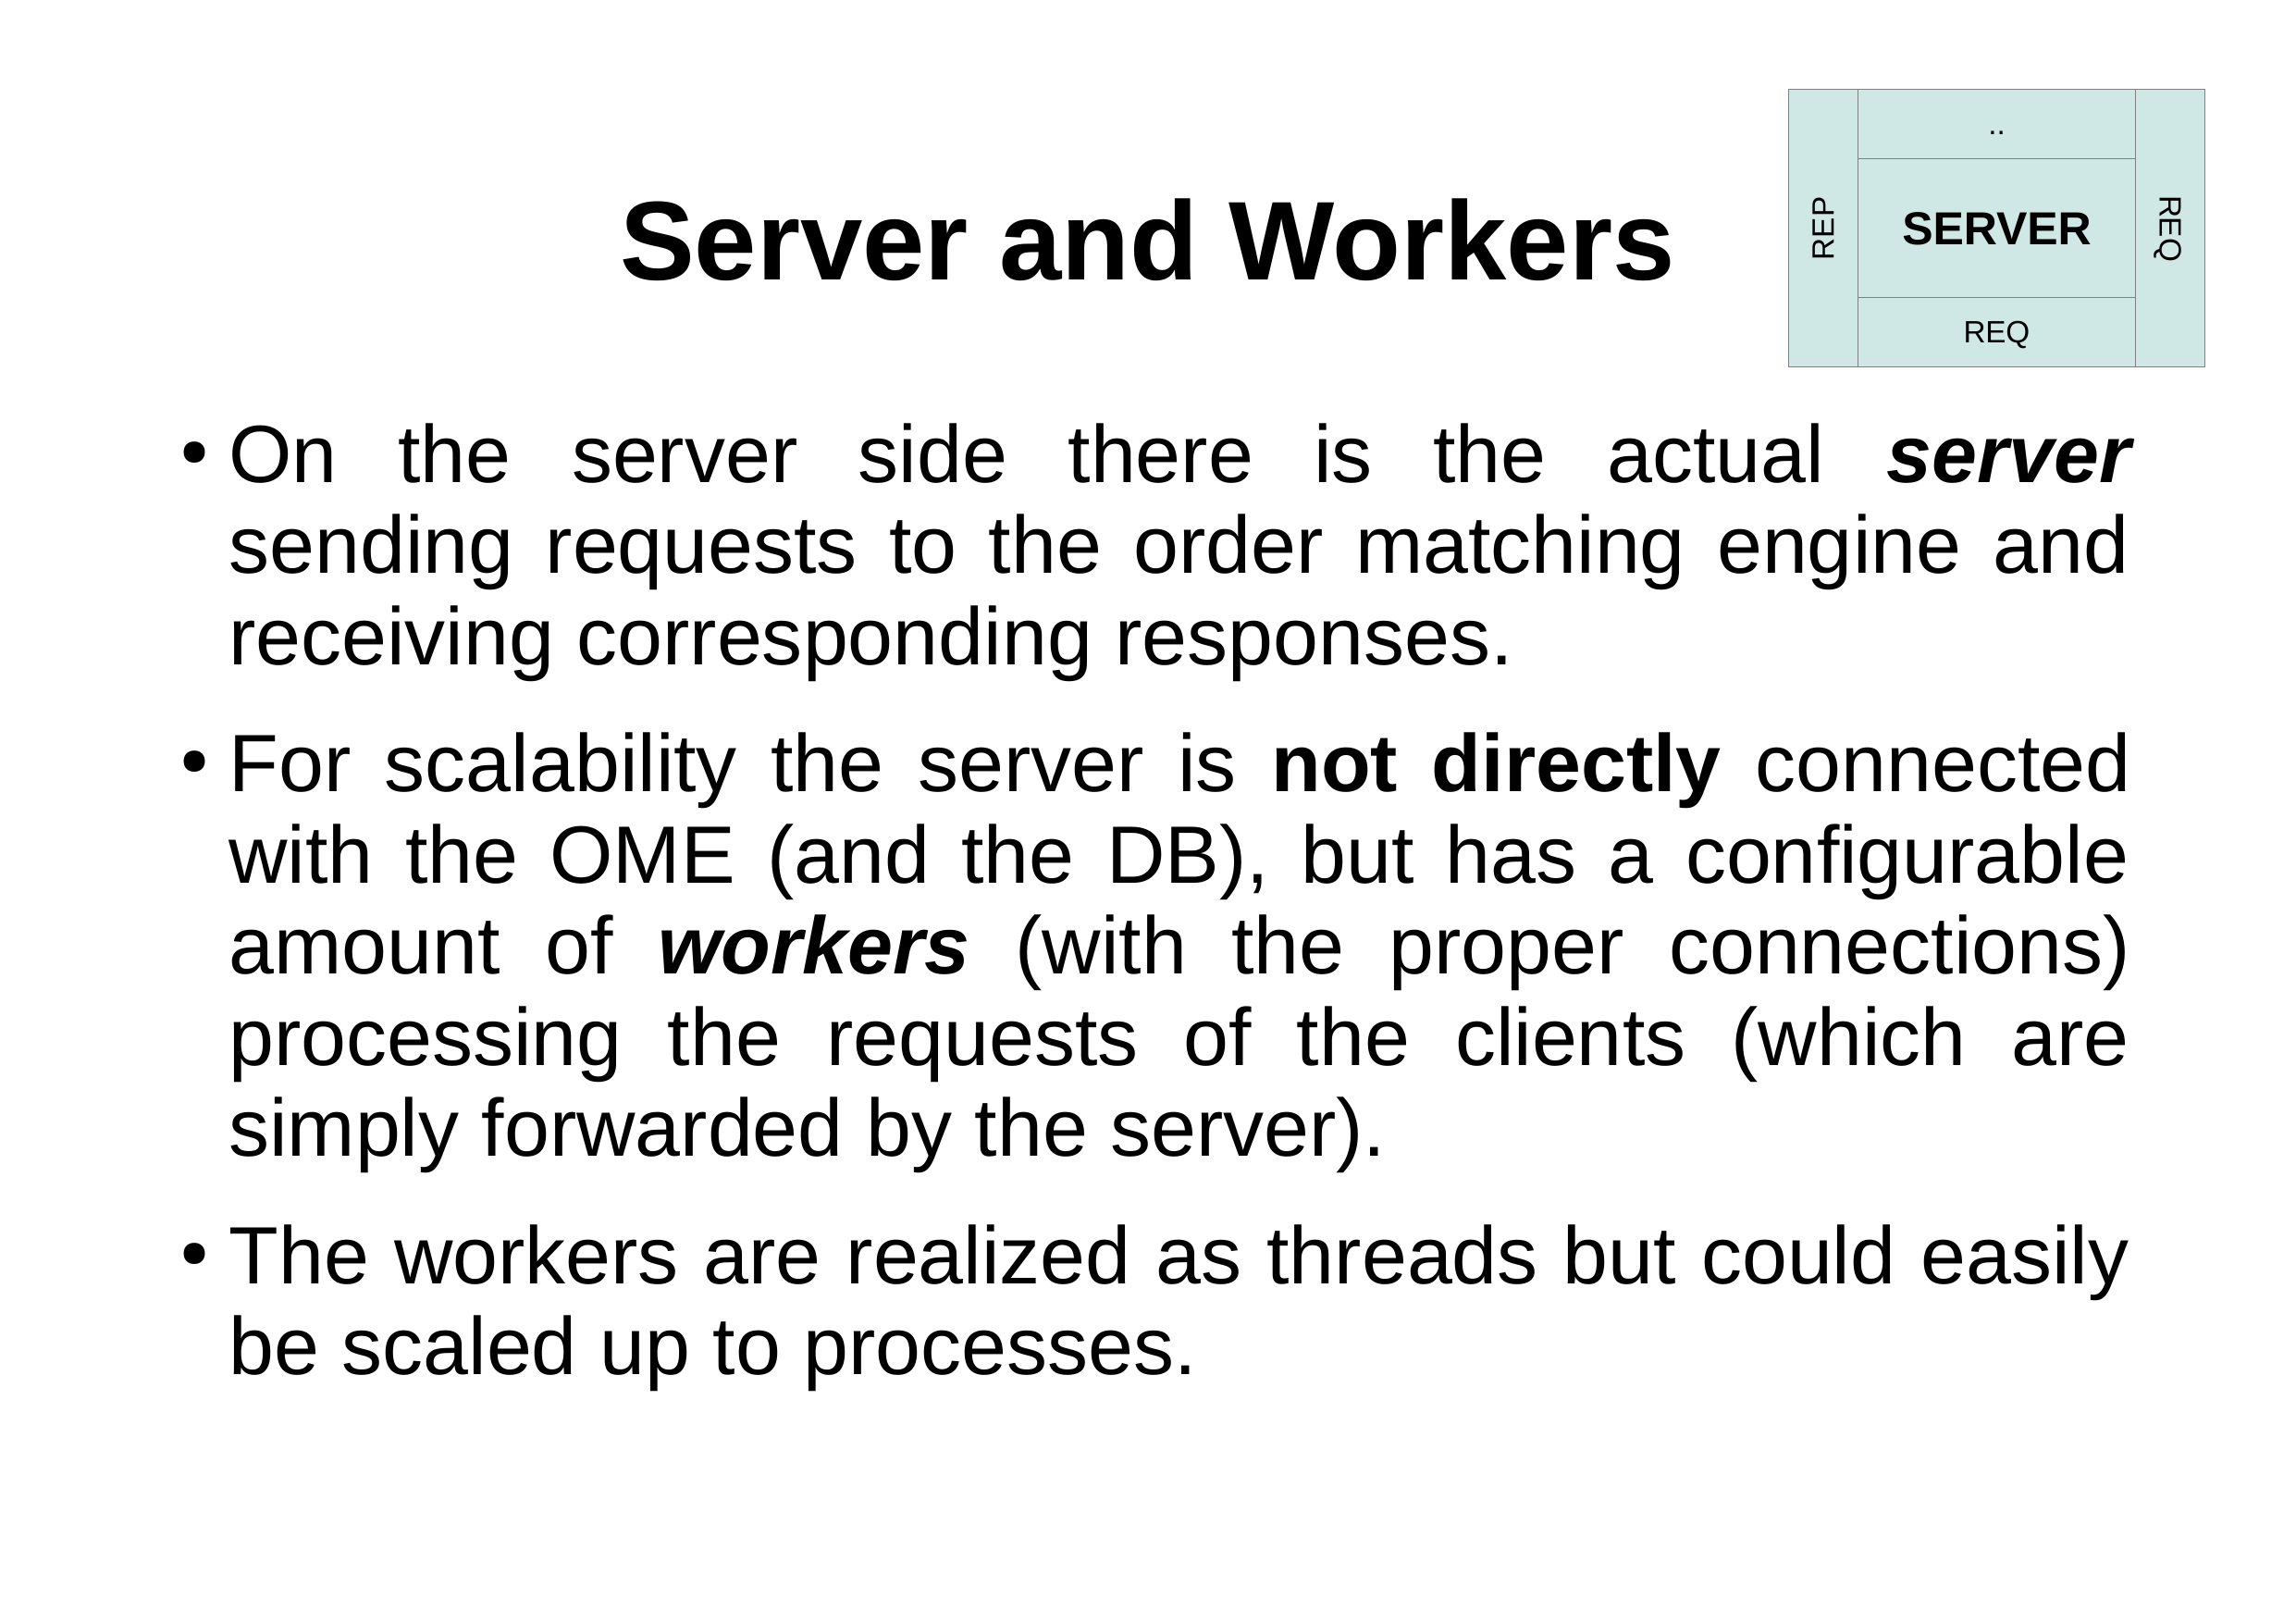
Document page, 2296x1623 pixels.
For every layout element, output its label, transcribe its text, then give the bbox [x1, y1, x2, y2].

title Server and Workers [163, 114, 1788, 367]
text_box REQ [2135, 89, 2205, 367]
text_box .. [1858, 89, 2136, 159]
text_box REP [1788, 89, 1858, 367]
list On the server side there is the actual server sending requests to the order matching engine and receiving corresponding responses. For scalability the server is not directly connected with the OME (and the DB), but has a configurable amount of workers (with the proper connections) processing the requests of the clients (which are simply forwarded by the server). The workers are realized as threads but could easily be scaled up to processes. [163, 408, 2132, 1408]
text_box REQ [1858, 297, 2136, 367]
text_box SERVER [1858, 159, 2135, 297]
